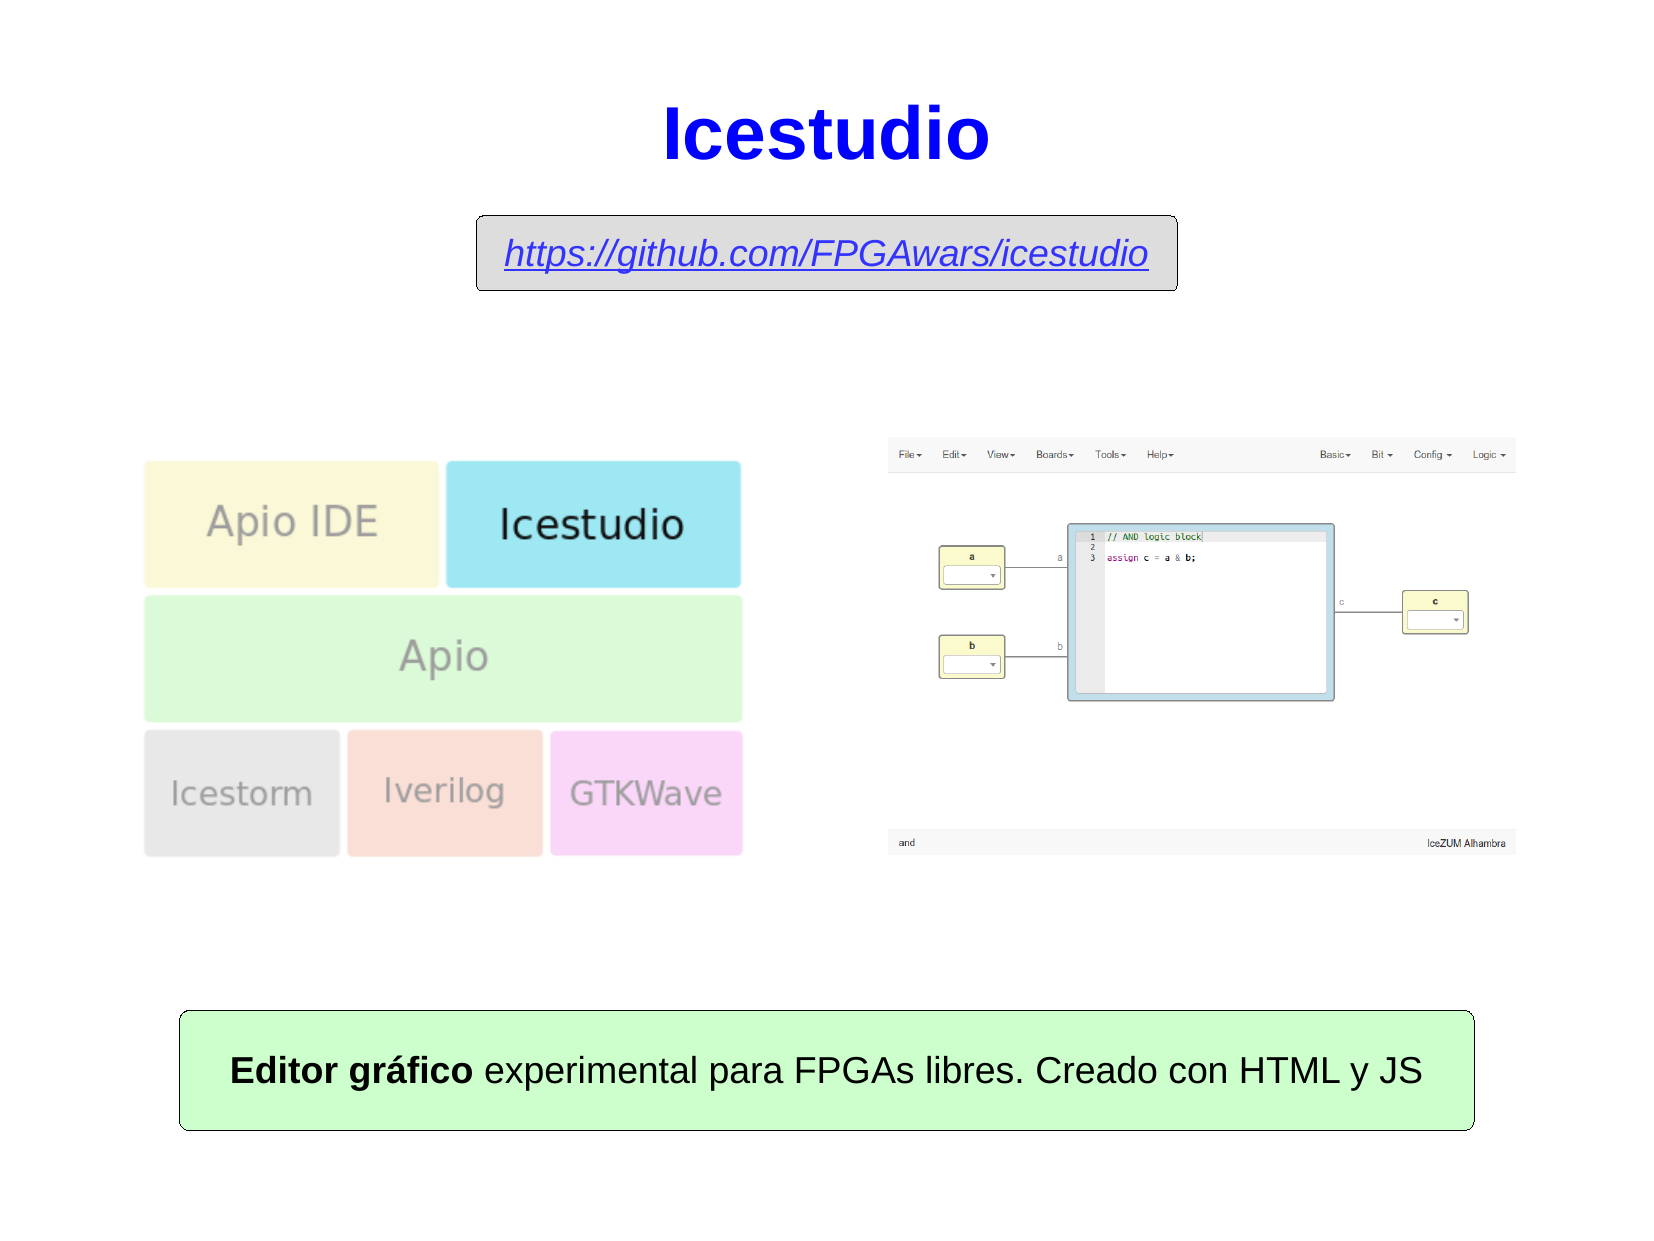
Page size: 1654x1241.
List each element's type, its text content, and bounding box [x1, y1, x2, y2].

picture [36, 380, 781, 923]
title Icestudio [82, 30, 1571, 238]
text_box https://github.com/FPGAwars/icestudio [476, 215, 1178, 291]
text_box Editor gráfico experimental para FPGAs libres. Creado con HTML y JS [179, 1010, 1475, 1131]
picture [888, 437, 1516, 856]
